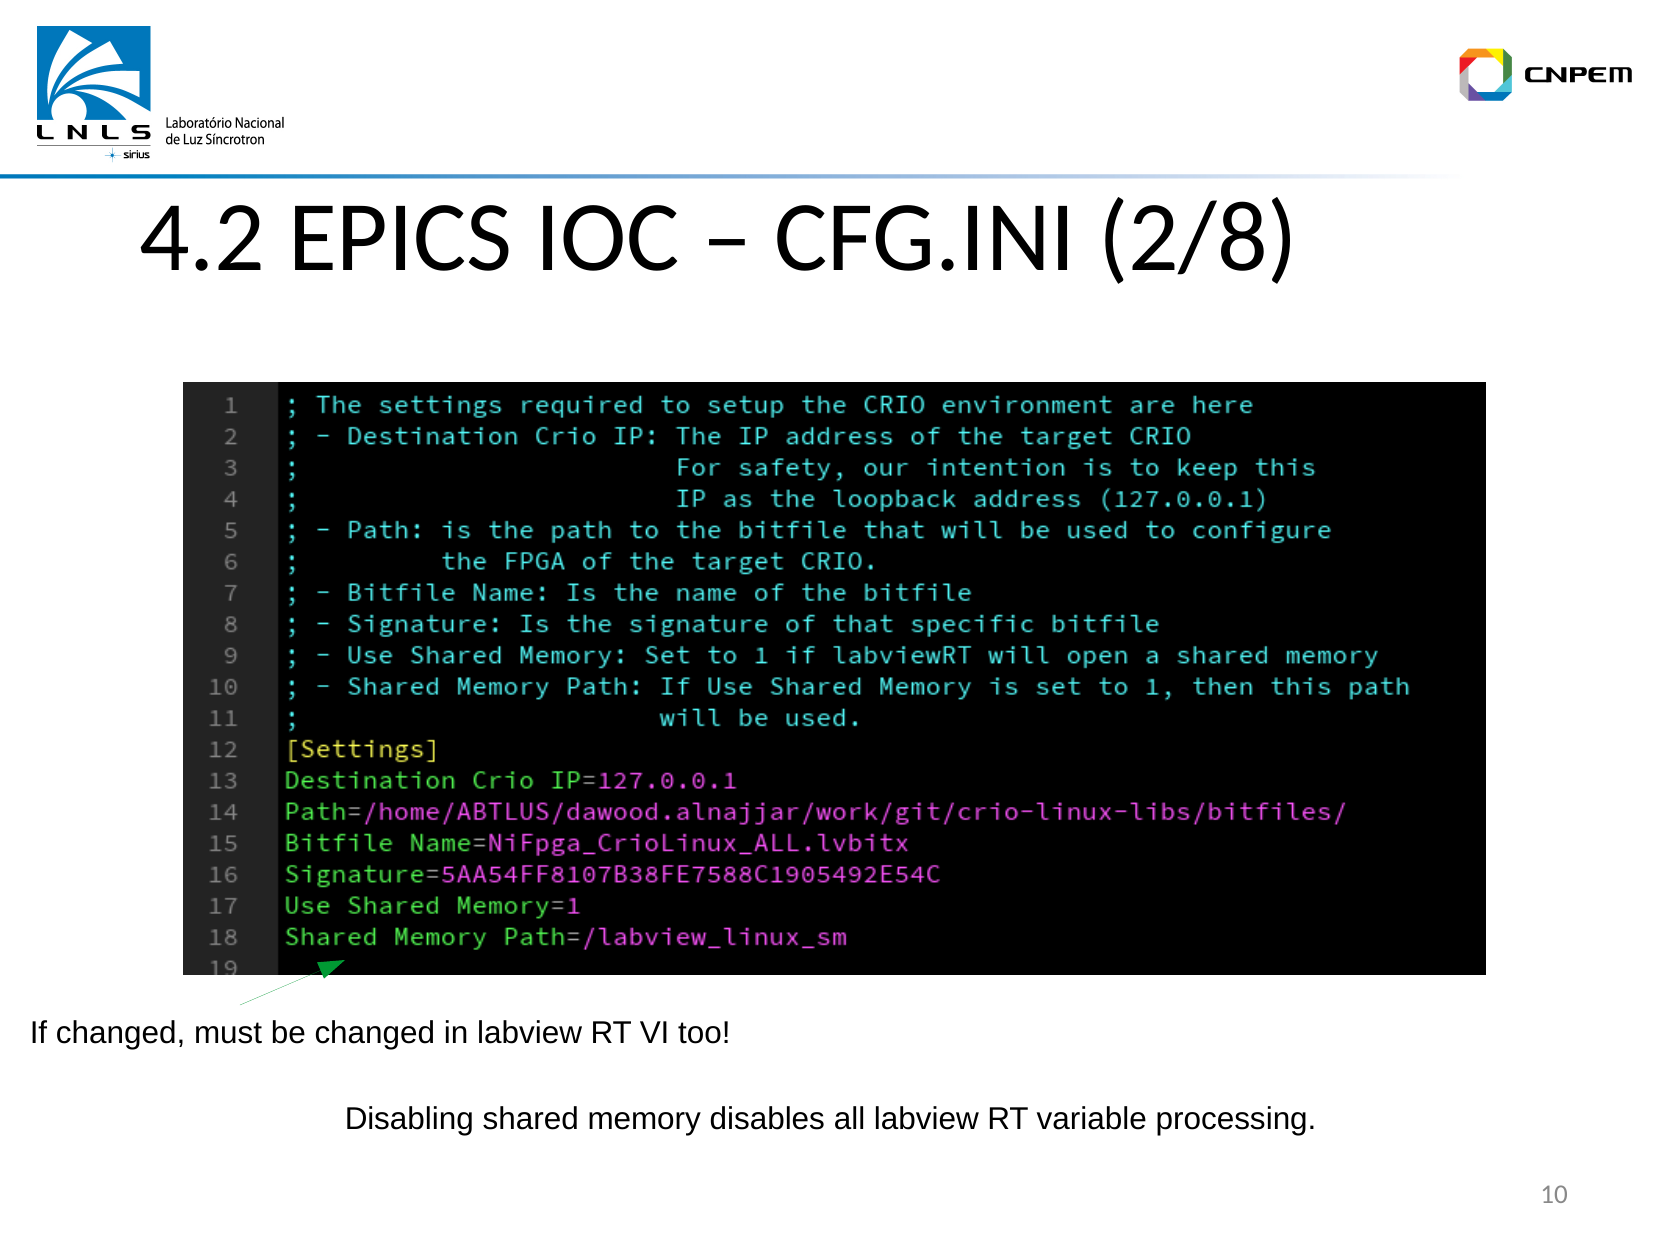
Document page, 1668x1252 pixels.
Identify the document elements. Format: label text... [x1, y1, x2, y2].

text_box 4.2 EPICS IOC – CFG.INI (2/8) [139, 145, 1580, 346]
text_box If changed, must be changed in labview RT VI too! [15, 1005, 746, 1081]
picture [0, 0, 1668, 1251]
text_box Disabling shared memory disables all labview RT variable processing. [330, 1091, 1332, 1167]
